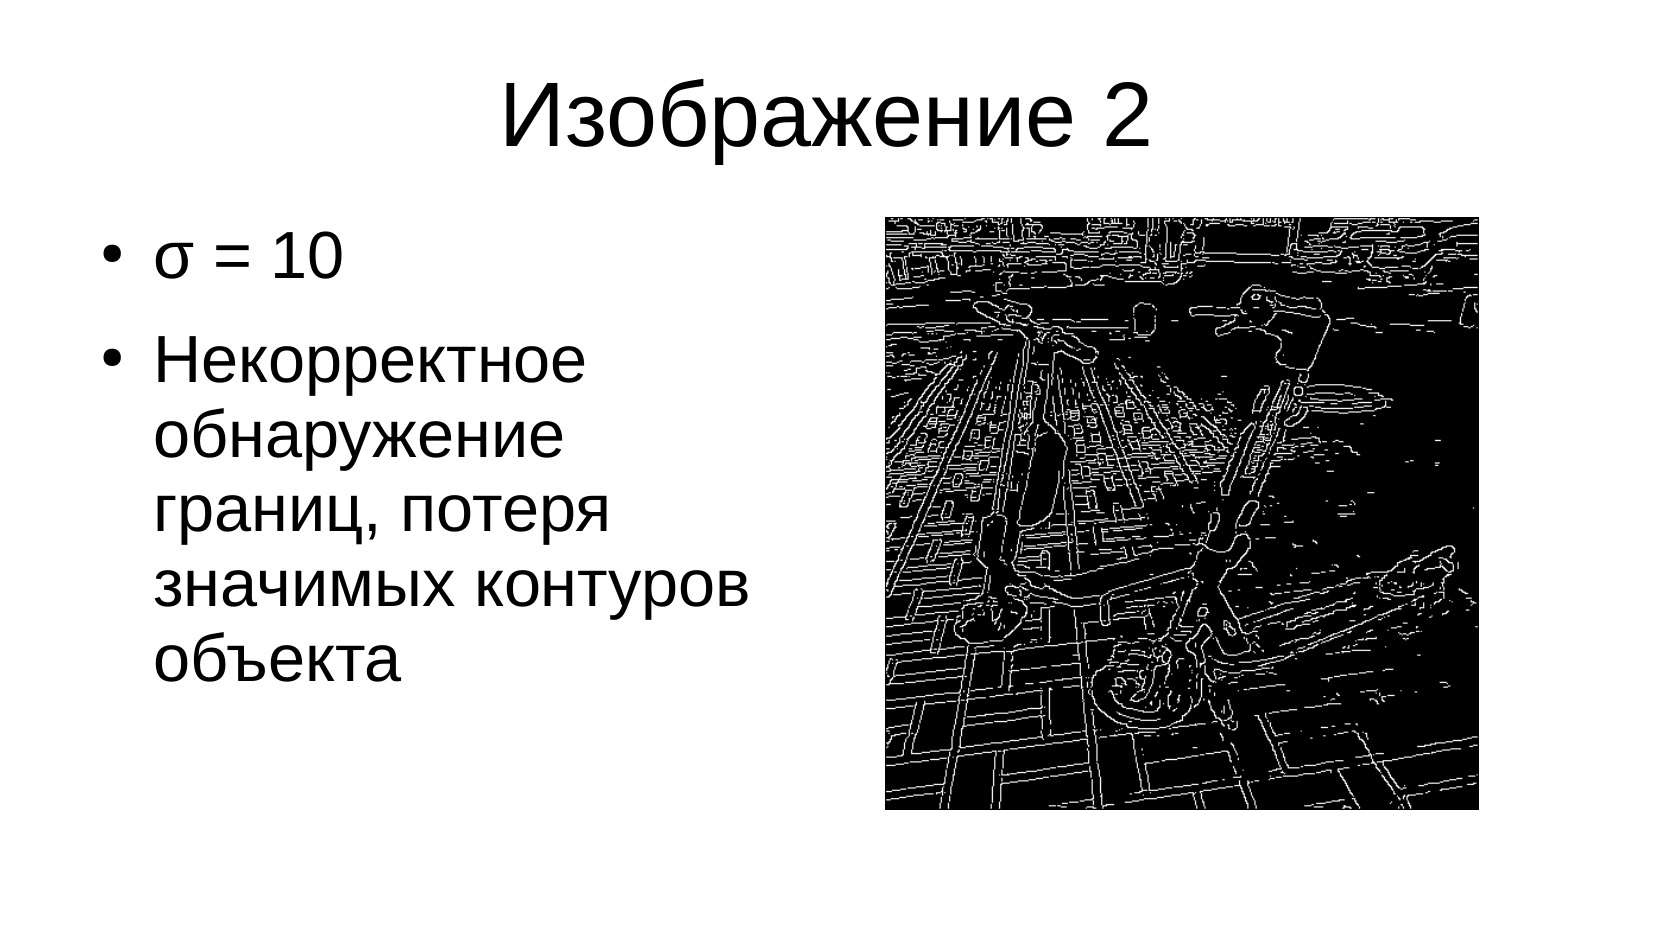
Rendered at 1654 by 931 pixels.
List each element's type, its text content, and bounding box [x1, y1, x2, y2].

title Изображение 2 [82, 37, 1571, 193]
picture [885, 217, 1479, 810]
list σ = 10 Некорректное обнаружение границ, потеря значимых контуров объекта [82, 217, 809, 758]
